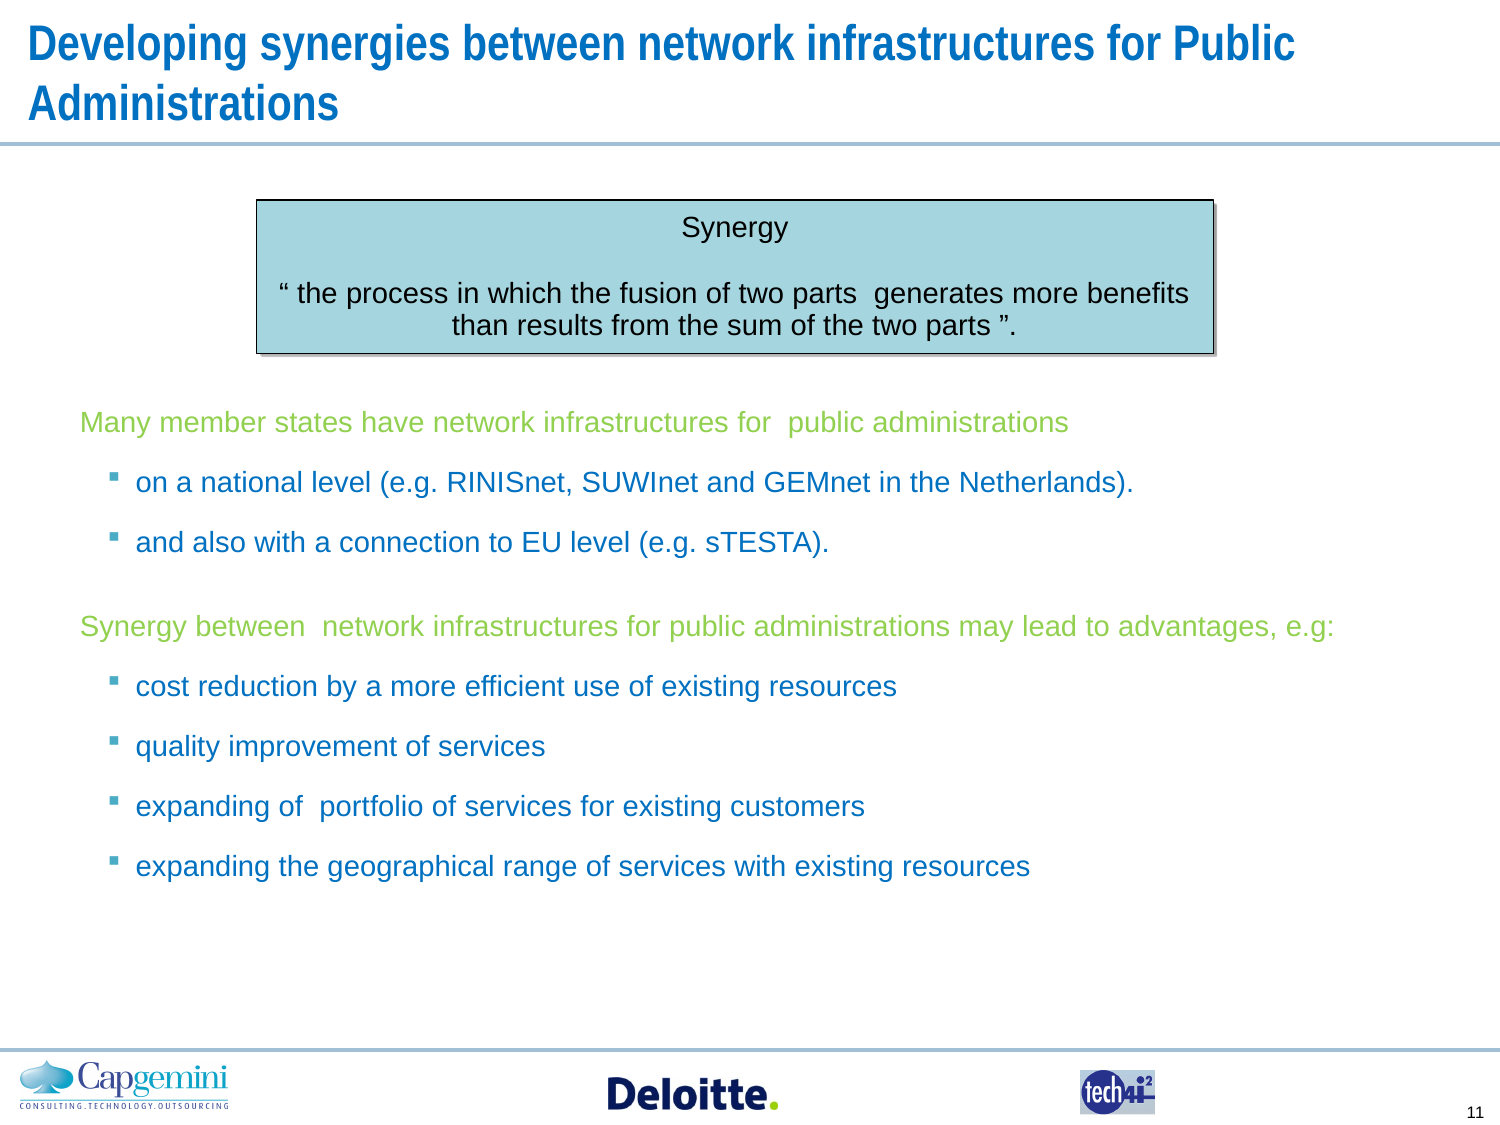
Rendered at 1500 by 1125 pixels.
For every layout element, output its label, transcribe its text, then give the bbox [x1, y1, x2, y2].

text_box Synergy “ the process in which the fusion of two parts generates more benefits than results from the sum of the two parts ”. [256, 199, 1214, 354]
title Developing synergies between network infrastructures for Public Administrations [12, 2, 1488, 138]
list Many member states have network infrastructures for public administrations on a national level (e.g. RINISnet, SUWInet and GEMnet in the Netherlands). and also with a connection to EU level (e.g. sTESTA). Synergy between network infrastructures for public administrations may lead to advantages, e.g: cost reduction by a more efficient use of existing resources quality improvement of services expanding of portfolio of services for existing customers expanding the geographical range of services with existing resources [64, 184, 1429, 949]
picture [1080, 1070, 1155, 1115]
text_box <number> [1149, 1101, 1500, 1125]
picture [20, 1060, 228, 1109]
picture [608, 1077, 778, 1110]
